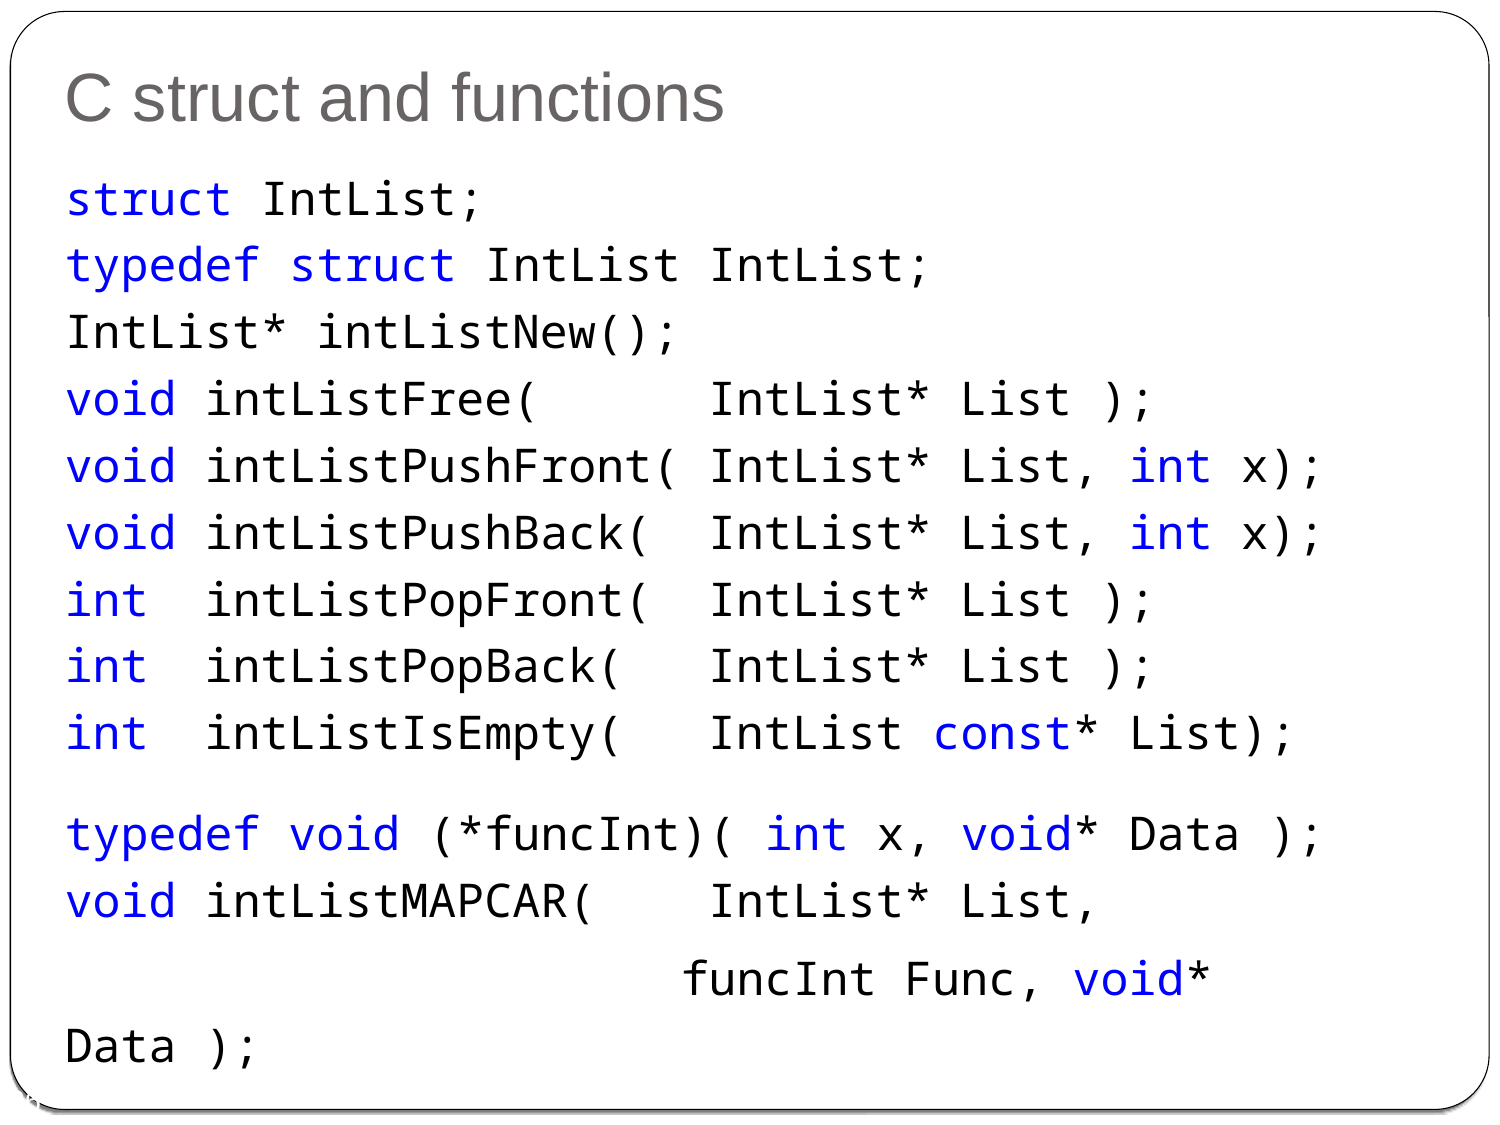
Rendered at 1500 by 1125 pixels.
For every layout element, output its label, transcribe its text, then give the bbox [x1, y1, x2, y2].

title C struct and functions [50, 45, 1450, 149]
slide_number <number> [0, 1074, 50, 1125]
list struct IntList; typedef struct IntList IntList; IntList* intListNew(); void intListFree( IntList* List ); void intListPushFront( IntList* List, int x); void intListPushBack( IntList* List, int x); int intListPopFront( IntList* List ); int intListPopBack( IntList* List ); int intListIsEmpty( IntList const* List); typedef void (*funcInt)( int x, void* Data ); void intListMAPCAR( IntList* List, funcInt Func, void* Data ); [50, 149, 1450, 1088]
